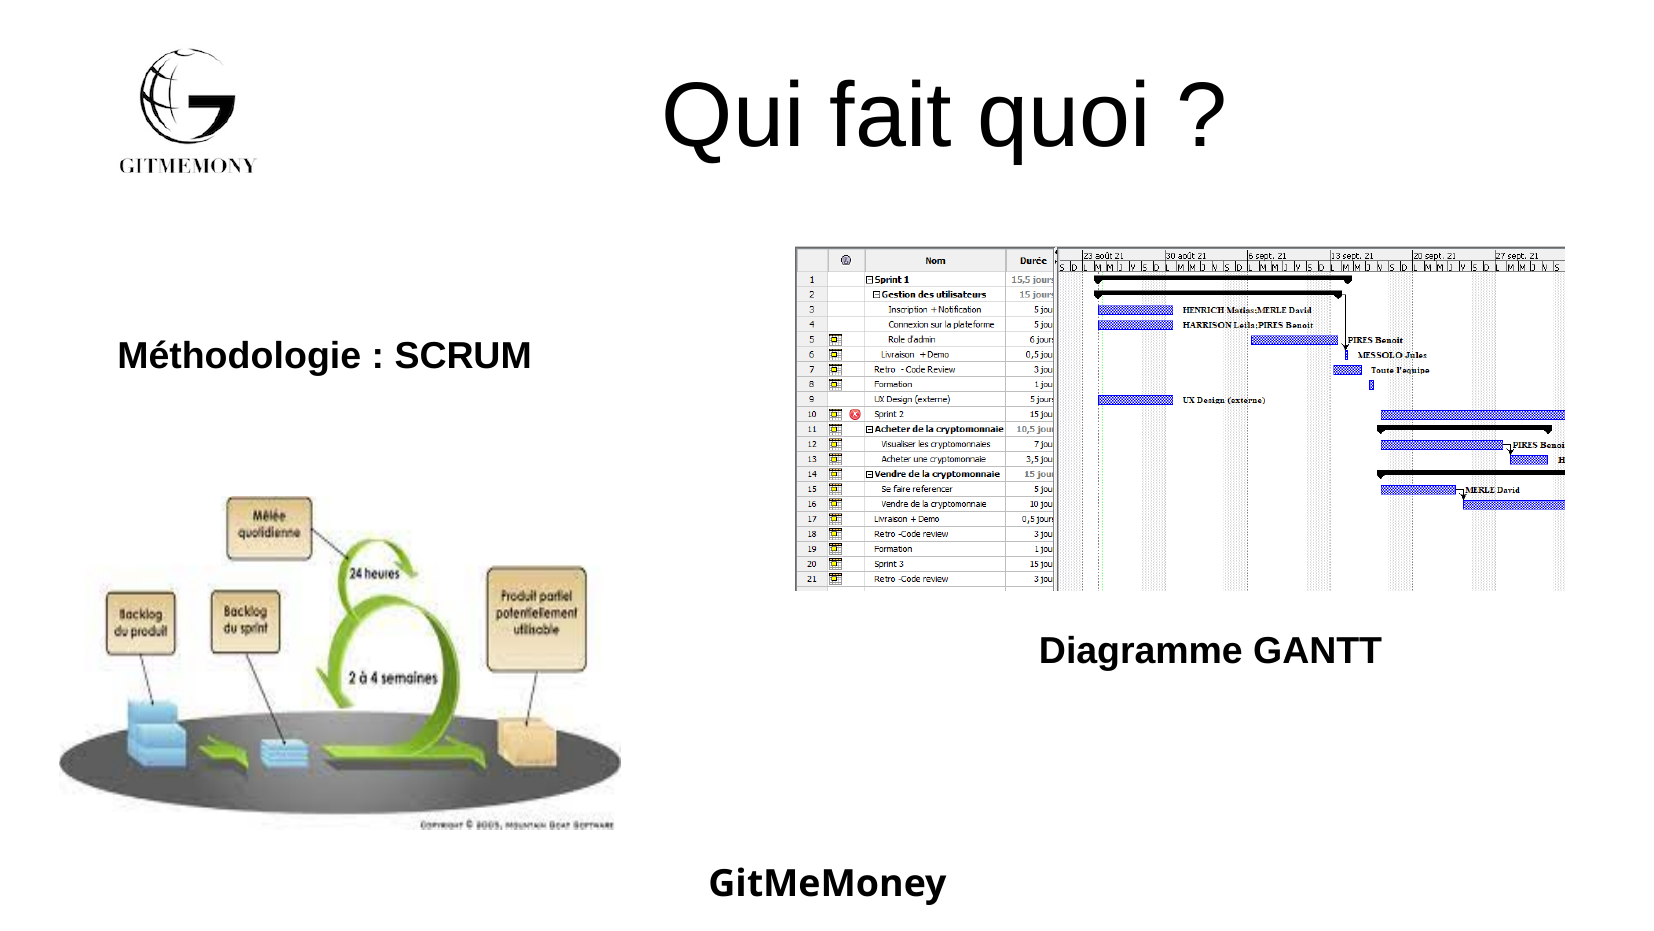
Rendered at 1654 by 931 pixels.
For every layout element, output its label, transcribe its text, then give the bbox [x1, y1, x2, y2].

title Qui fait quoi ? [324, 37, 1565, 193]
text_box Diagramme GANTT [1003, 622, 1418, 680]
picture [795, 246, 1565, 591]
text_box Méthodologie : SCRUM [88, 327, 562, 384]
picture [71, 29, 296, 204]
picture [59, 496, 621, 830]
